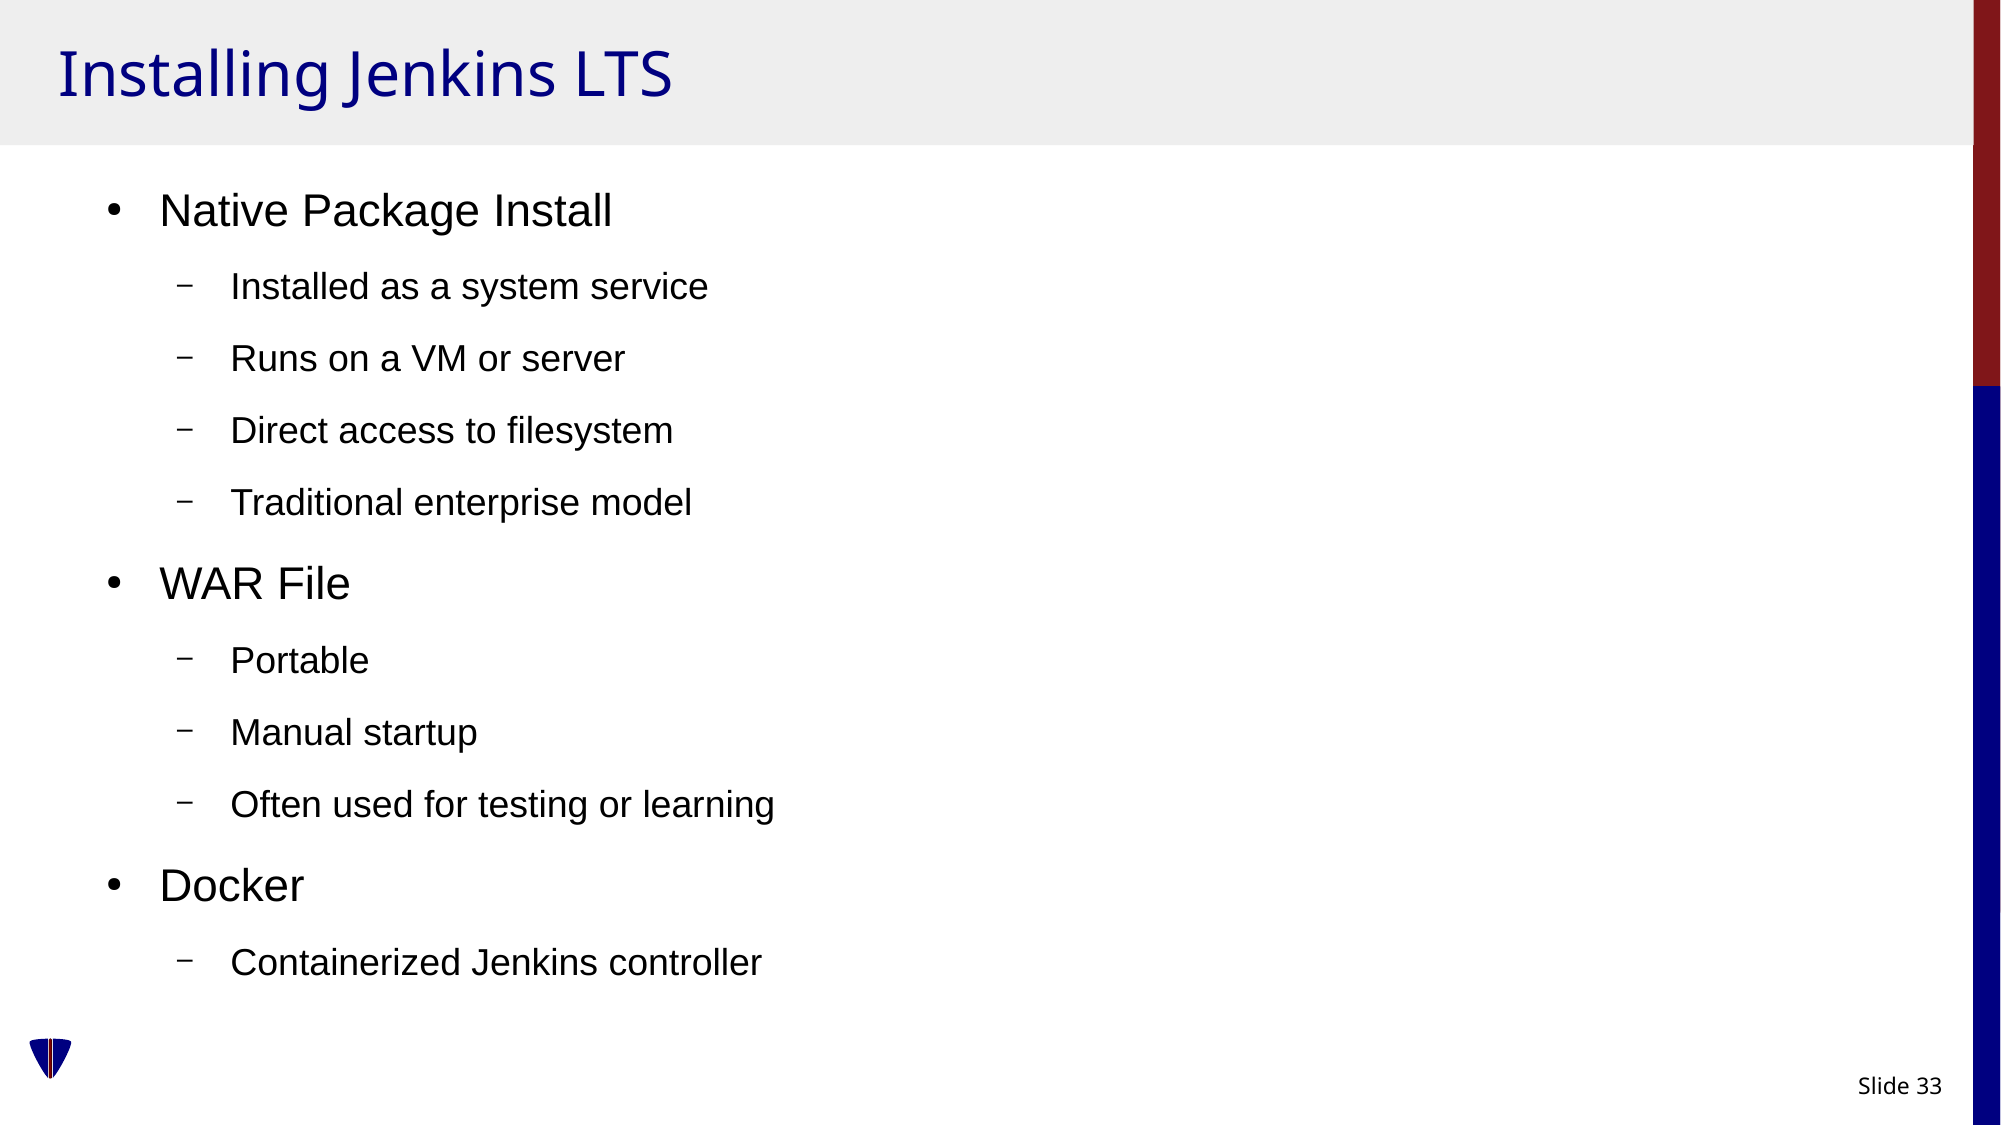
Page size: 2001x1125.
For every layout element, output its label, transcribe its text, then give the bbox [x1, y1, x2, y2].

list Native Package Install Installed as a system service Runs on a VM or server Direct access to filesystem Traditional enterprise model WAR File Portable Manual startup Often used for testing or learning Docker Containerized Jenkins controller [88, 177, 1873, 1034]
title Installing Jenkins LTS [0, 0, 1974, 146]
